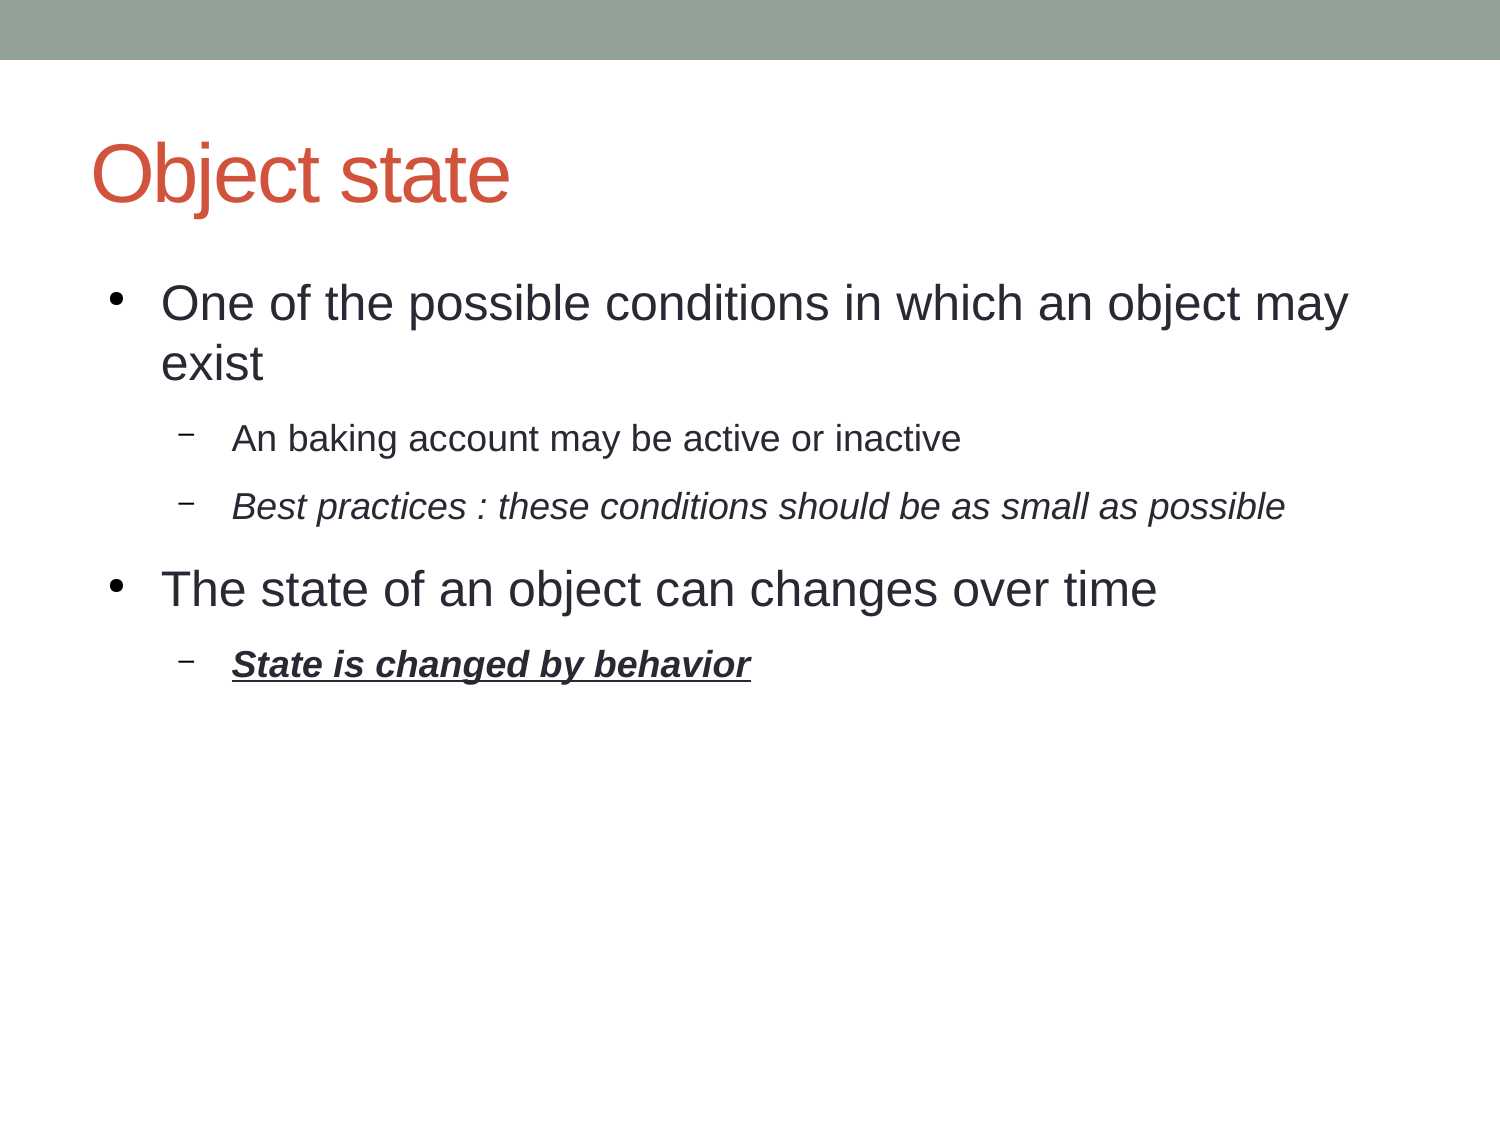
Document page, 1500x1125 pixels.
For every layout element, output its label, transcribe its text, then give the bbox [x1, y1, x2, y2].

title Object state [75, 87, 1425, 250]
list One of the possible conditions in which an object may exist An baking account may be active or inactive Best practices : these conditions should be as small as possible The state of an object can changes over time State is changed by behavior [75, 262, 1425, 1063]
